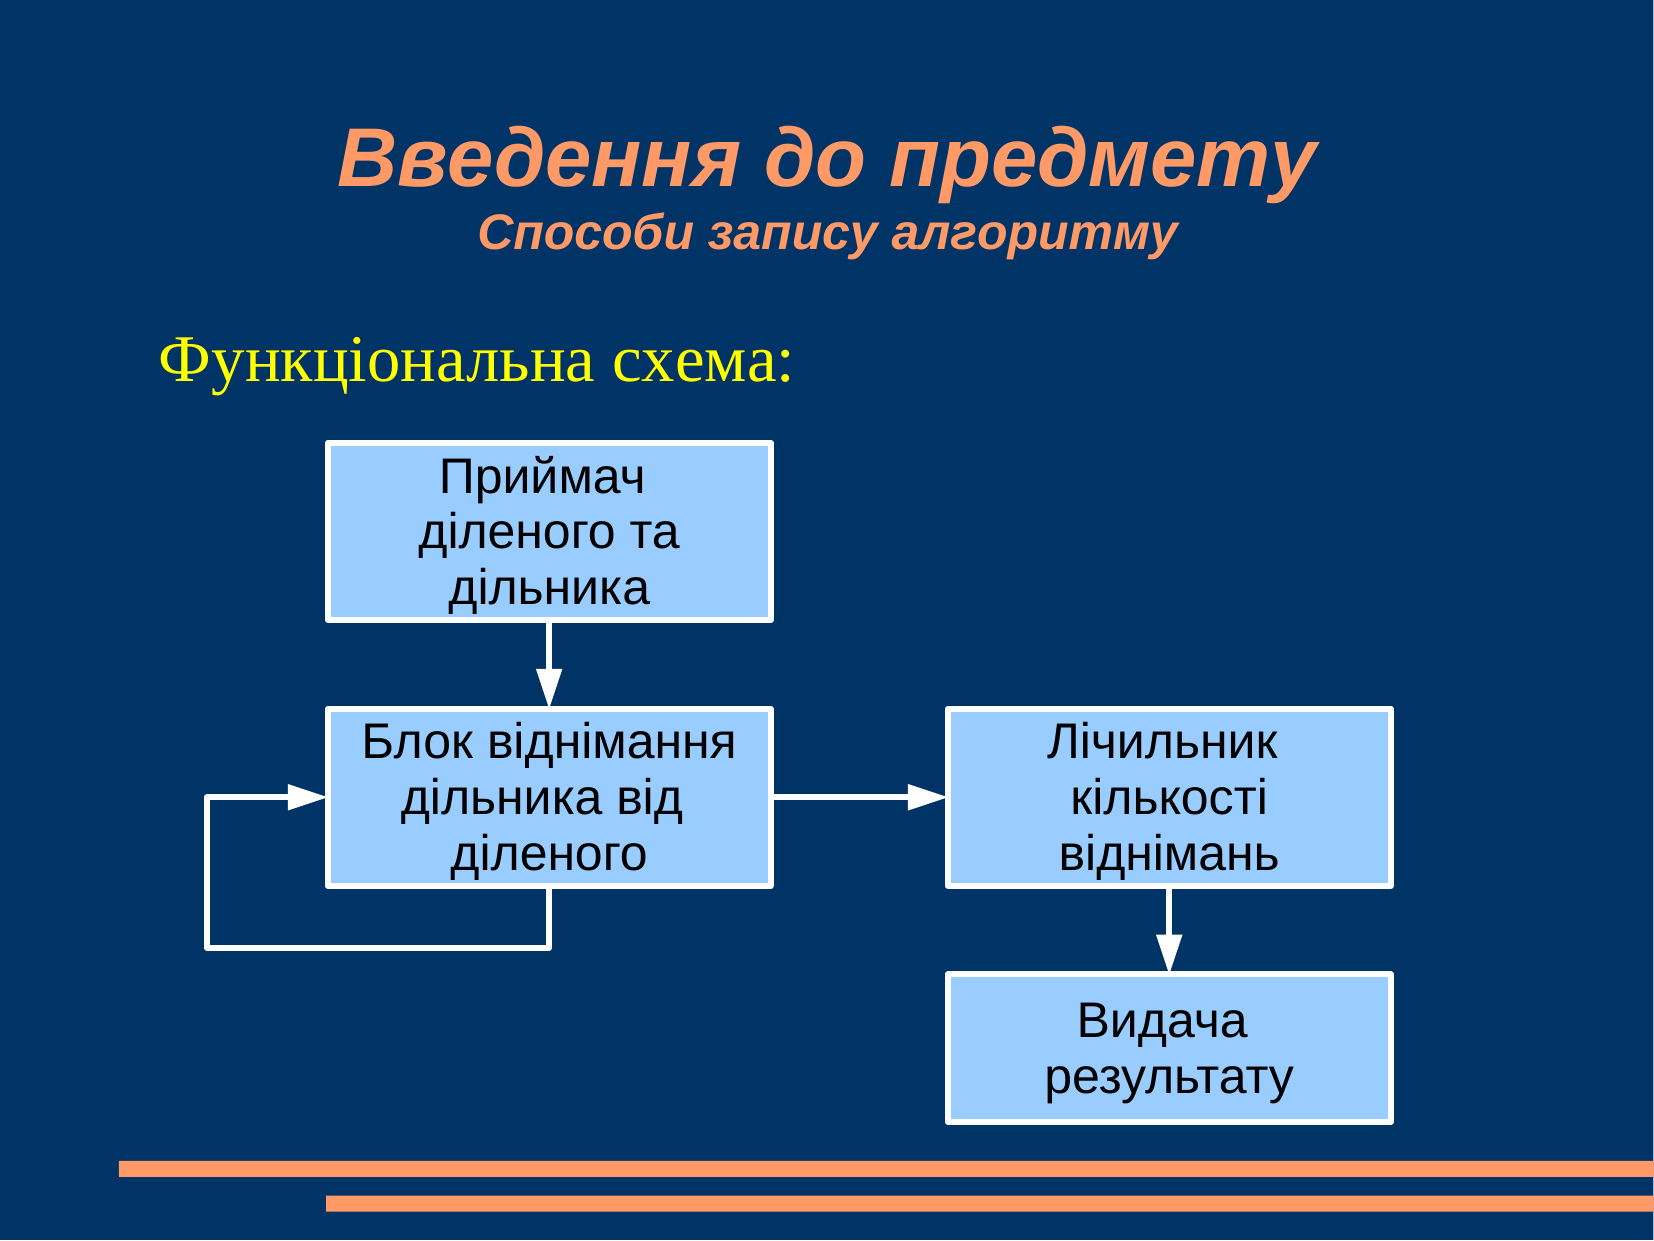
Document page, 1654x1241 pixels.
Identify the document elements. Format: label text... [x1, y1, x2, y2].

text_box Блок віднімання дільника від діленого [327, 708, 771, 886]
text_box Приймач діленого та дільника [327, 442, 771, 621]
title Введення до предмету Способи запису алгоритму [121, 46, 1534, 325]
list Функціональна схема: [121, 322, 1561, 1132]
text_box Видача результату [947, 974, 1391, 1123]
text_box Лічильник кількості віднімань [947, 708, 1391, 886]
